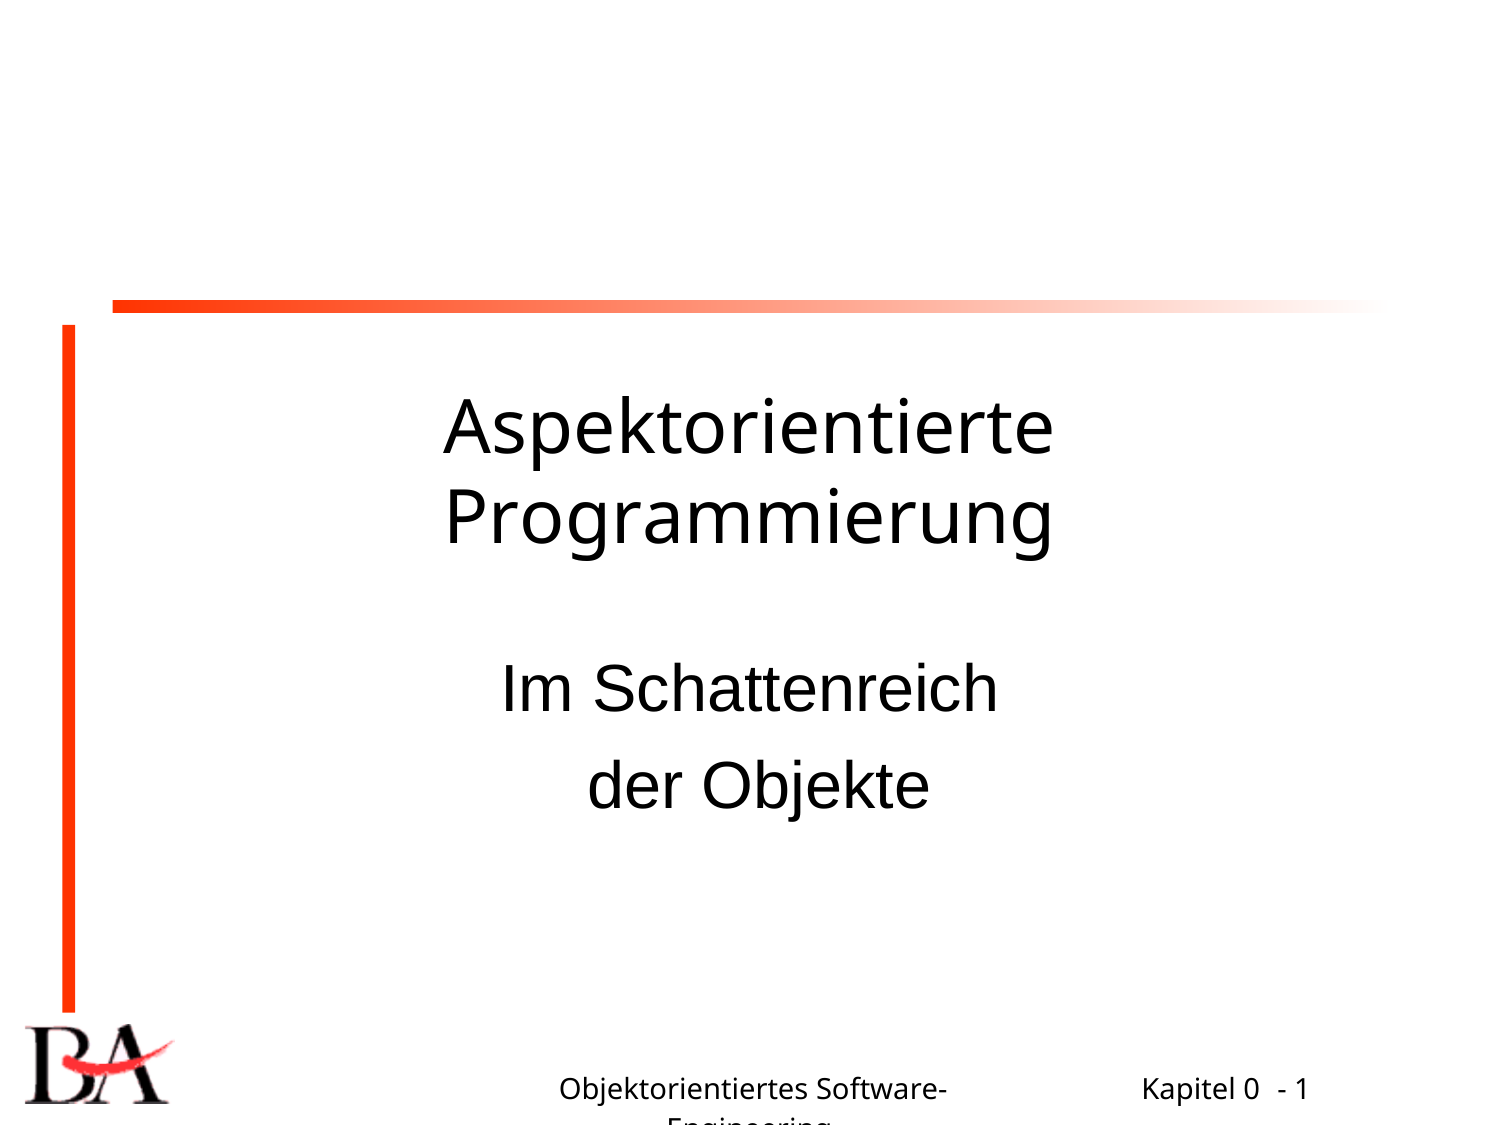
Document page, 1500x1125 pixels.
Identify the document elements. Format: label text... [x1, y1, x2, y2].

title Aspektorientierte Programmierung [112, 350, 1388, 587]
picture [24, 1024, 175, 1104]
subtitle Im Schattenreich der Objekte [225, 637, 1276, 926]
